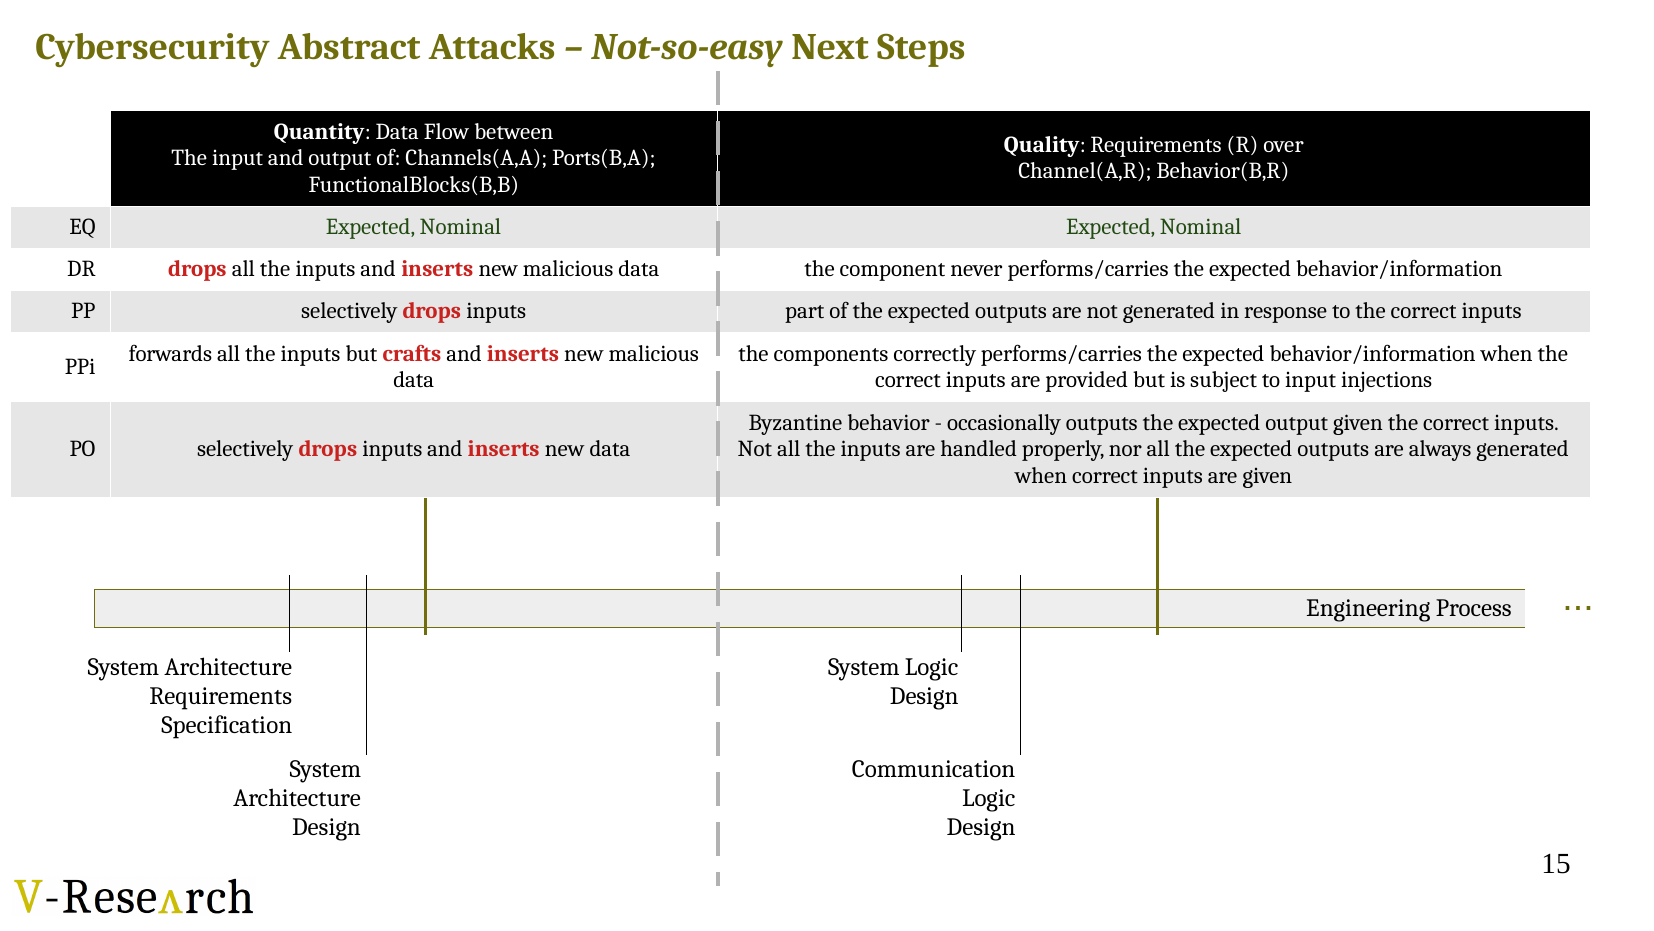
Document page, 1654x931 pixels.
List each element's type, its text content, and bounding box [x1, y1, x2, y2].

table_header Quantity: Data Flow between The input and output of: Channels(A,A); Ports(B,A); FunctionalBlocks(B,B) [111, 111, 717, 206]
table_cell EQ [11, 207, 110, 248]
table_cell the components correctly performs/carries the expected behavior/information when the correct inputs are provided but is subject to input injections [718, 333, 1590, 401]
text_box Communication Logic Design [836, 747, 1038, 851]
text_box Engineering Process [290, 589, 366, 628]
text_box System Architecture Requirements Specification [35, 645, 308, 778]
text_box System Logic Design [813, 645, 979, 721]
text_box Engineering Process [94, 589, 289, 628]
text_box Engineering Process [1159, 589, 1525, 628]
picture [11, 876, 256, 916]
text_box Engineering Process [367, 589, 424, 628]
table_header [11, 111, 110, 206]
table_cell selectively drops inputs and inserts new data [111, 402, 717, 497]
text_box Cybersecurity Abstract Attacks – Not-so-easy Next Steps [20, 18, 1560, 110]
text_box Engineering Process [1021, 589, 1156, 628]
text_box ... [1525, 526, 1632, 669]
table_cell forwards all the inputs but crafts and inserts new malicious data [111, 333, 717, 401]
table_cell selectively drops inputs [111, 291, 717, 332]
table_cell PO [11, 402, 110, 497]
table_cell DR [11, 249, 110, 290]
table_cell drops all the inputs and inserts new malicious data [111, 249, 717, 290]
table_cell Expected, Nominal [111, 207, 717, 248]
text_box Engineering Process [962, 589, 1020, 628]
table_cell the component never performs/carries the expected behavior/information [718, 249, 1590, 290]
table_cell PP [11, 291, 110, 332]
table_cell part of the expected outputs are not generated in response to the correct inputs [718, 291, 1590, 332]
text_box System Architecture Design [218, 747, 384, 851]
table_header Quality: Requirements (R) over Channel(A,R); Behavior(B,R) [718, 111, 1590, 206]
table_cell Byzantine behavior - occasionally outputs the expected output given the correct inputs. Not all the inputs are handled properly, nor all the expected outputs are always generated when correct inputs are given [718, 402, 1590, 497]
text_box Engineering Process [427, 589, 961, 628]
table_cell PPi [11, 333, 110, 401]
table_cell Expected, Nominal [718, 207, 1590, 248]
